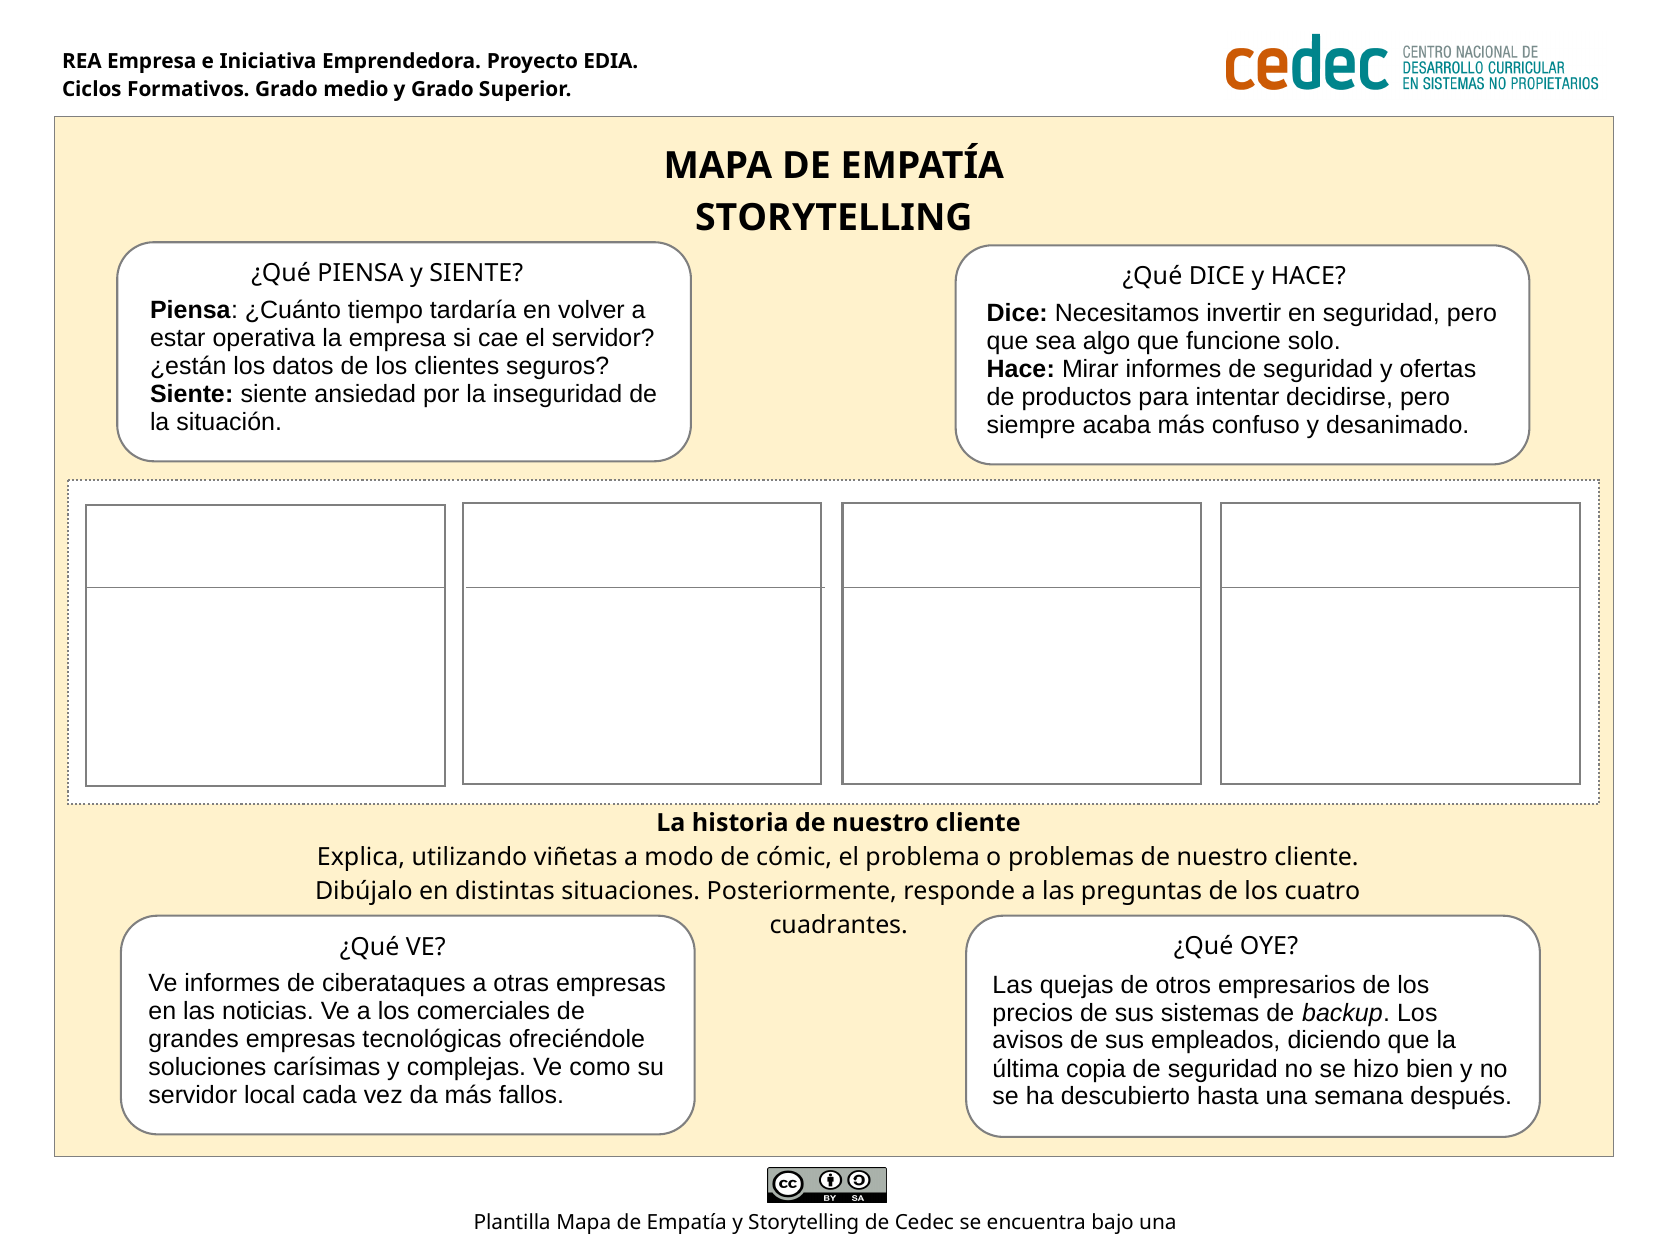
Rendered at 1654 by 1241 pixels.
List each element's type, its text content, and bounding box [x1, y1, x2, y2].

text_box ¿Qué VE? [324, 921, 532, 993]
picture [1223, 31, 1607, 100]
text_box Plantilla Mapa de Empatía y Storytelling de Cedec se encuentra bajo una licenciacreativecommonsatribución-compartirigual4.0españa. [165, 1200, 1490, 1241]
text_box Piensa: ¿Cuánto tiempo tardaría en volver a estar operativa la empresa si cae el servidor? ¿están los datos de los clientes seguros? Siente: siente ansiedad por la inseguridad de la situación. [117, 242, 691, 462]
text_box [54, 117, 1614, 1156]
text_box La historia de nuestro cliente Explica, utilizando viñetas a modo de cómic, el problema o problemas de nuestro cliente. Dibújalo en distintas situaciones. Posteriormente, responde a las preguntas de los cuatro cuadrantes. [259, 804, 1419, 905]
text_box ¿Qué DICE y HACE? [1107, 250, 1367, 294]
text_box Ve informes de ciberataques a otras empresas en las noticias. Ve a los comerciales de grandes empresas tecnológicas ofreciéndole soluciones carísimas y complejas. Ve como su servidor local cada vez da más fallos. [120, 915, 695, 1135]
text_box ¿Qué PIENSA y SIENTE? [236, 247, 562, 319]
text_box Dice: Necesitamos invertir en seguridad, pero que sea algo que funcione solo. Hace: Mirar informes de seguridad y ofertas de productos para intentar decidirse, pero siempre acaba más confuso y desanimado. [955, 245, 1530, 465]
text_box ¿Qué OYE? [1158, 920, 1316, 964]
picture [767, 1168, 887, 1200]
text_box Las quejas de otros empresarios de los precios de sus sistemas de backup. Los avisos de sus empleados, diciendo que la última copia de seguridad no se hizo bien y no se ha descubierto hasta una semana después. [966, 915, 1540, 1137]
text_box REA Empresa e Iniciativa Emprendedora. Proyecto EDIA. Ciclos Formativos. Grado medio y Grado Superior. [47, 39, 654, 110]
text_box MAPA DE EMPATÍA STORYTELLING [646, 131, 1022, 234]
